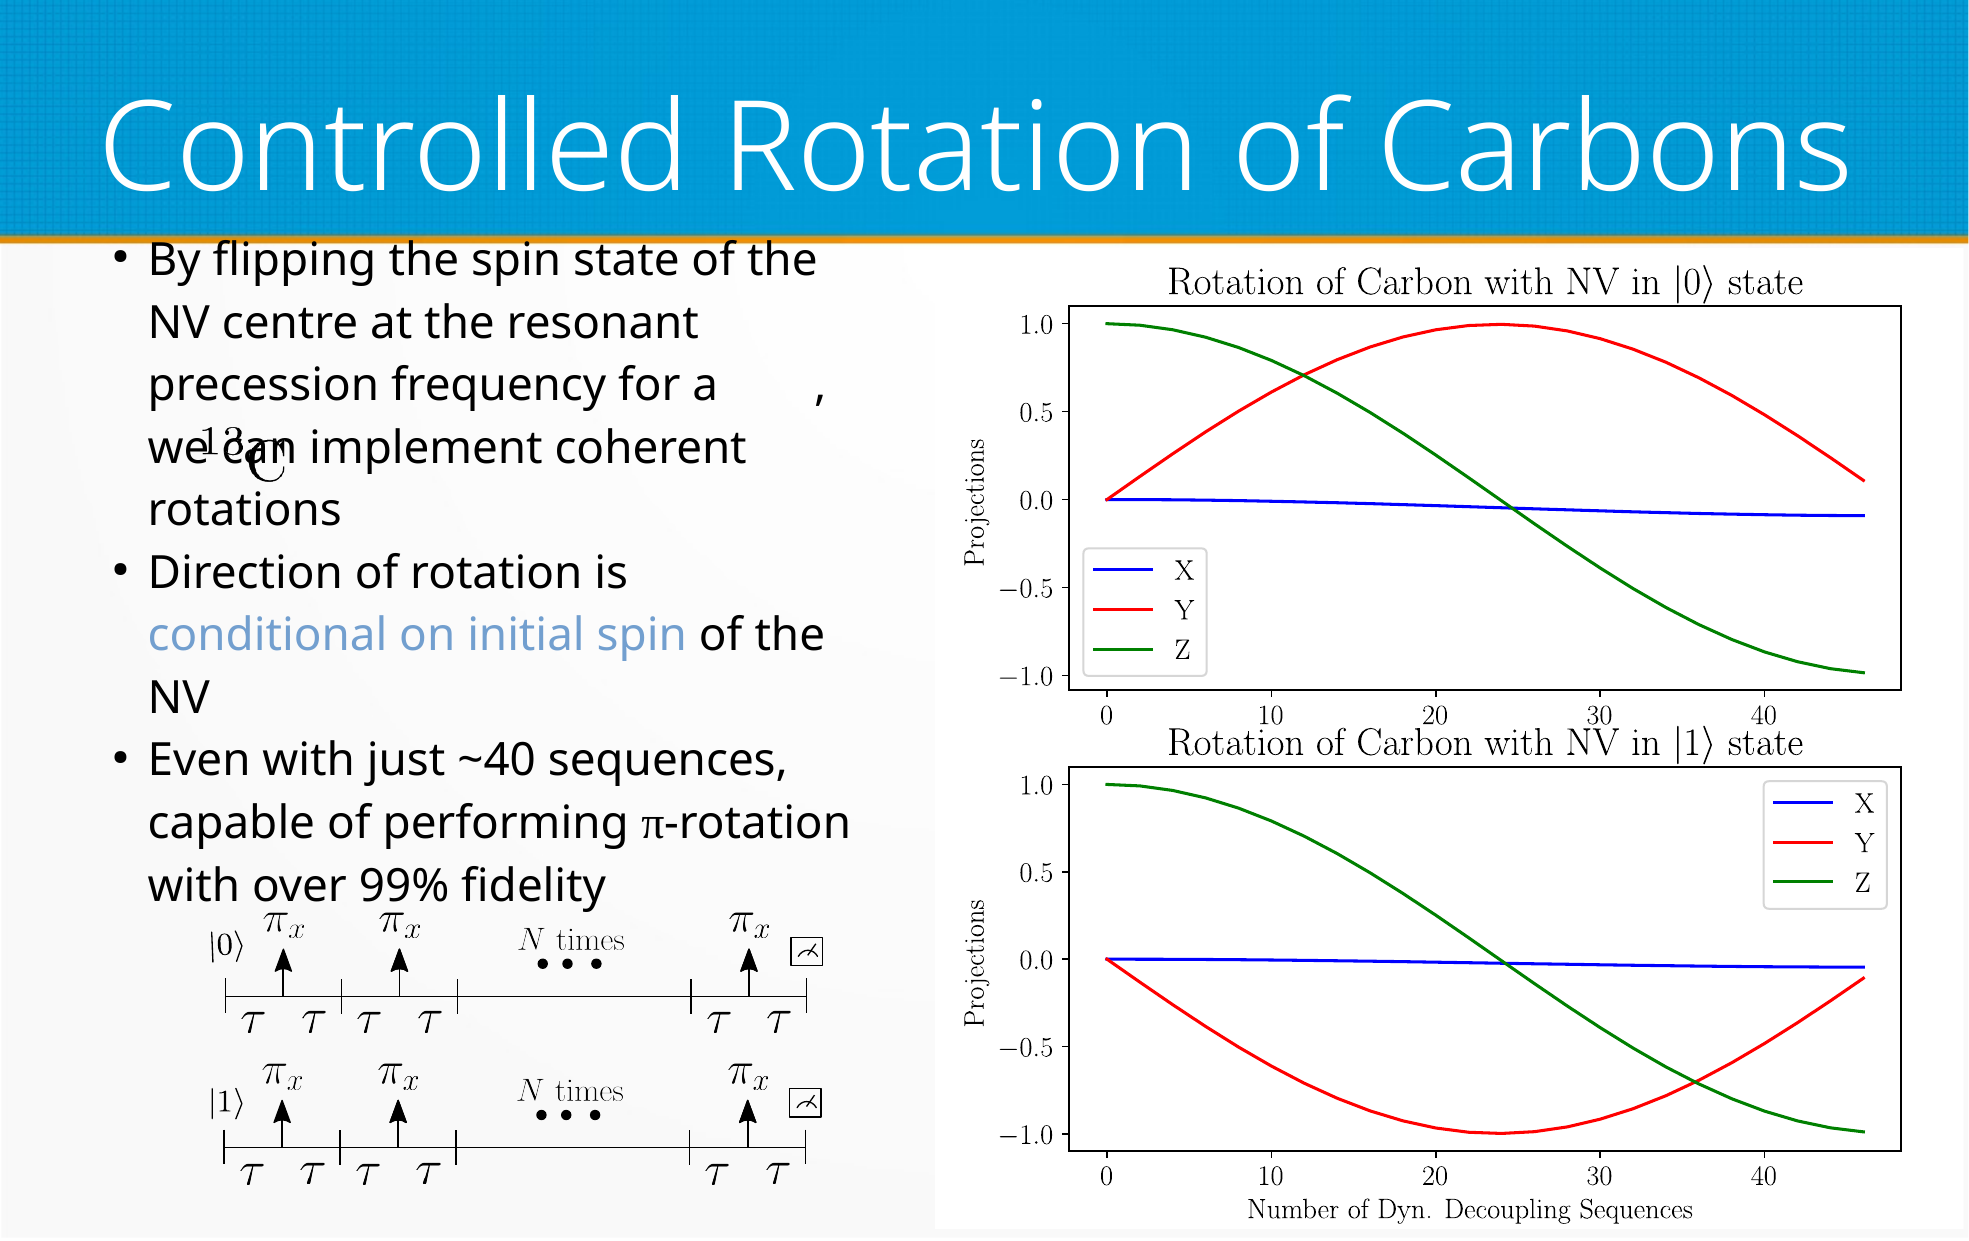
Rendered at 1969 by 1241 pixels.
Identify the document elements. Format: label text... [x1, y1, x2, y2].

picture [0, 233, 1969, 1241]
text_box By flipping the spin state of the NV centre at the resonant precession frequency for a , we can implement coherent rotations Direction of rotation is conditional on initial spin of the NV Even with just ~40 sequences, capable of performing π-rotation with over 99% fidelity [106, 271, 886, 649]
title Controlled Rotation of Carbons [98, 19, 1870, 227]
